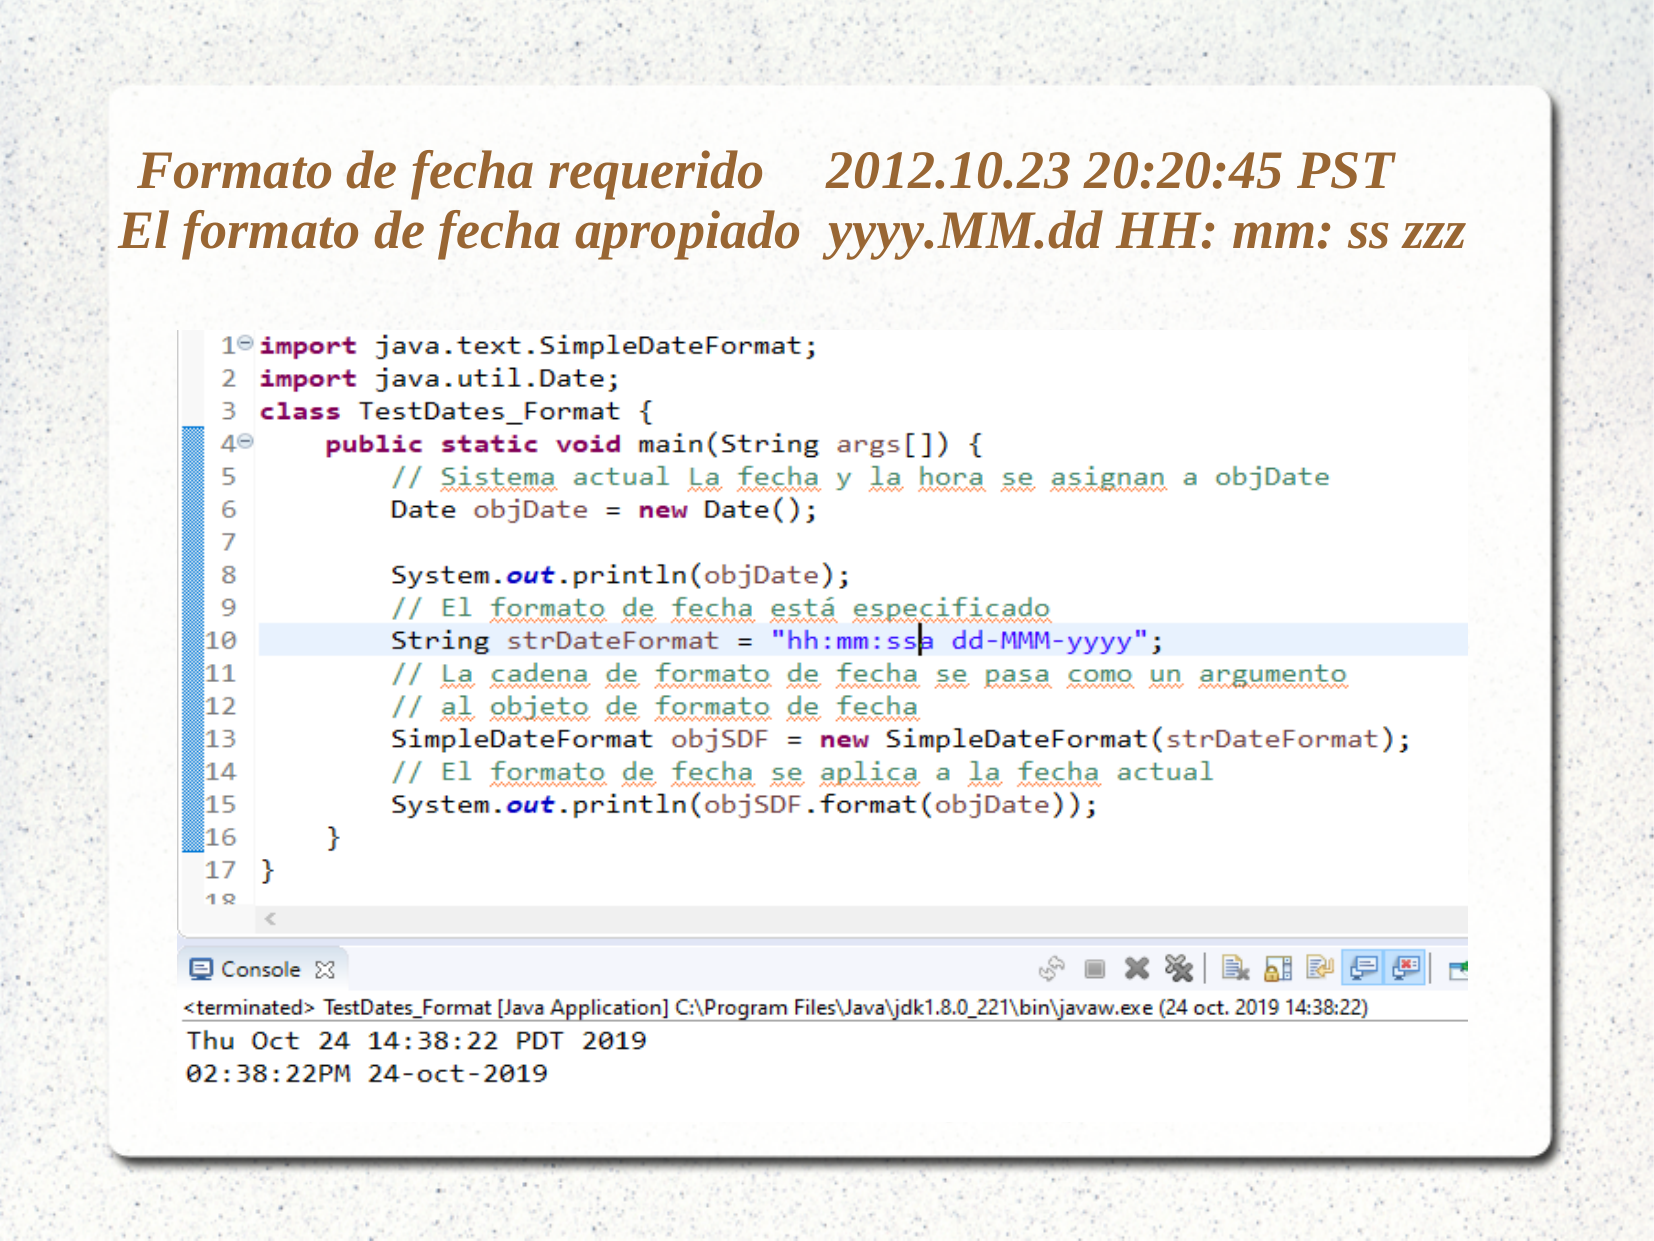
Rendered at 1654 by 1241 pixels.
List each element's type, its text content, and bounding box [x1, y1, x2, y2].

title Formato de fecha requerido 2012.10.23 20:20:45 PST El formato de fecha apropiado yyyy.MM.dd HH: mm: ss zzz [118, 96, 1536, 304]
picture [0, 0, 1654, 1241]
list [95, 307, 1477, 1089]
